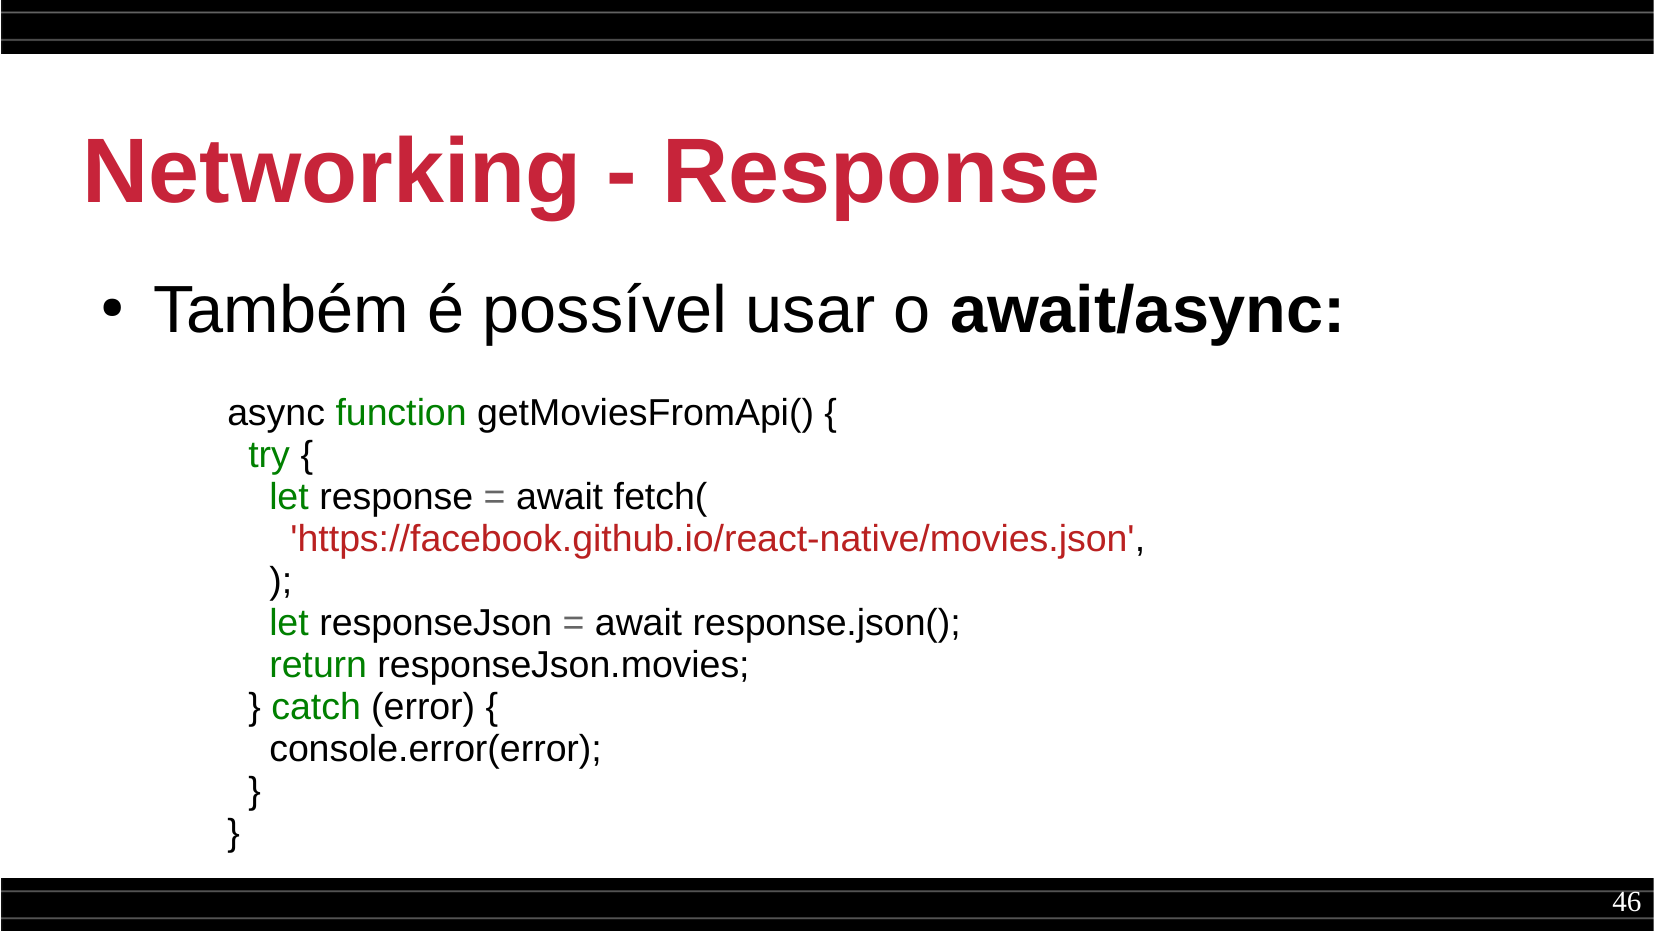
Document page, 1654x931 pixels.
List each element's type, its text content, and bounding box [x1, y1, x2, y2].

text_box async function getMoviesFromApi() { try { let response = await fetch( 'https://facebook.github.io/react-native/movies.json', ); let responseJson = await response.json(); return responseJson.movies; } catch (error) { console.error(error); } } [212, 383, 1300, 861]
title Networking - Response [82, 92, 1571, 249]
picture [1, 0, 1654, 54]
list Também é possível usar o await/async: [82, 271, 1571, 758]
picture [1, 878, 1654, 931]
